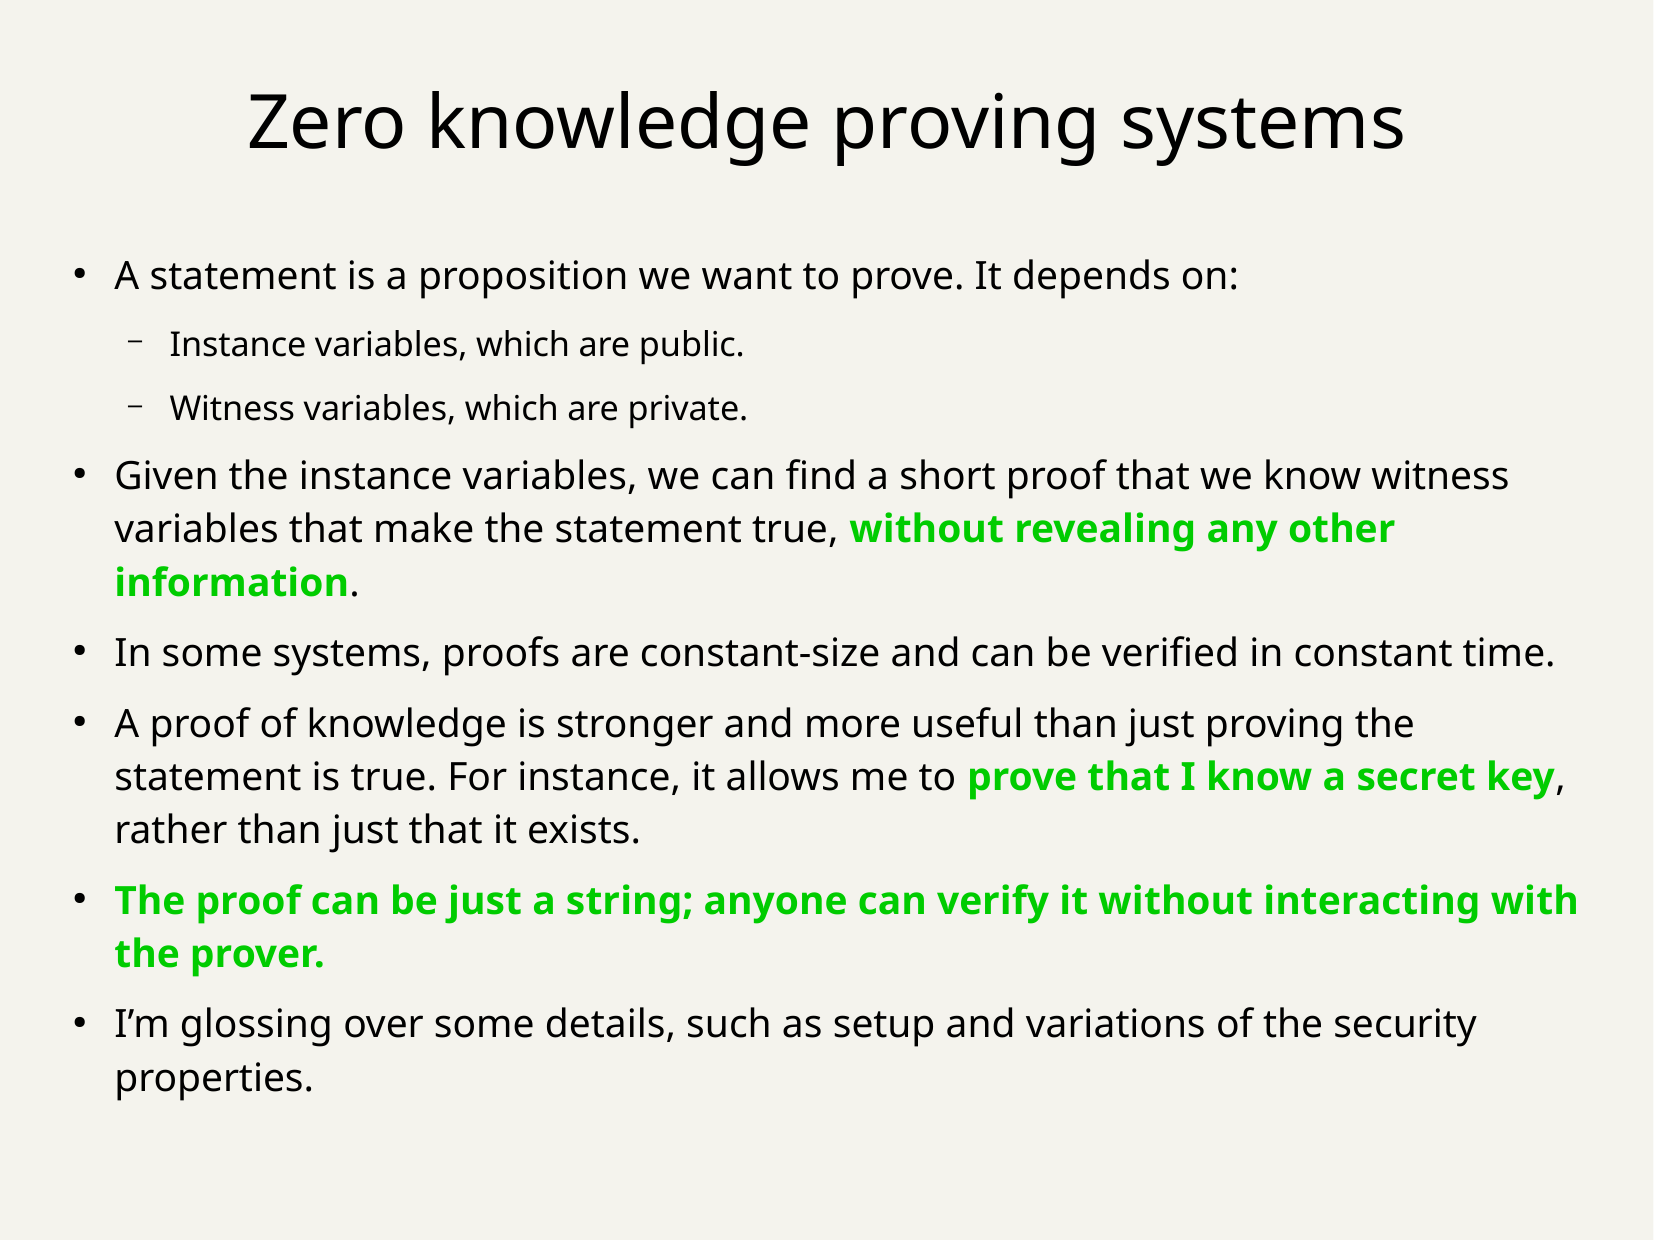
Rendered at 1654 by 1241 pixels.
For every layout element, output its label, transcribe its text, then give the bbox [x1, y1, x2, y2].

title Zero knowledge proving systems [82, 49, 1571, 189]
list A statement is a proposition we want to prove. It depends on: Instance variables, which are public. Witness variables, which are private. Given the instance variables, we can find a short proof that we know witness variables that make the statement true, without revealing any other information. In some systems, proofs are constant-size and can be verified in constant time. A proof of knowledge is stronger and more useful than just proving the statement is true. For instance, it allows me to prove that I know a secret key, rather than just that it exists. The proof can be just a string; anyone can verify it without interacting with the prover. I’m glossing over some details, such as setup and variations of the security properties. [59, 248, 1595, 1123]
